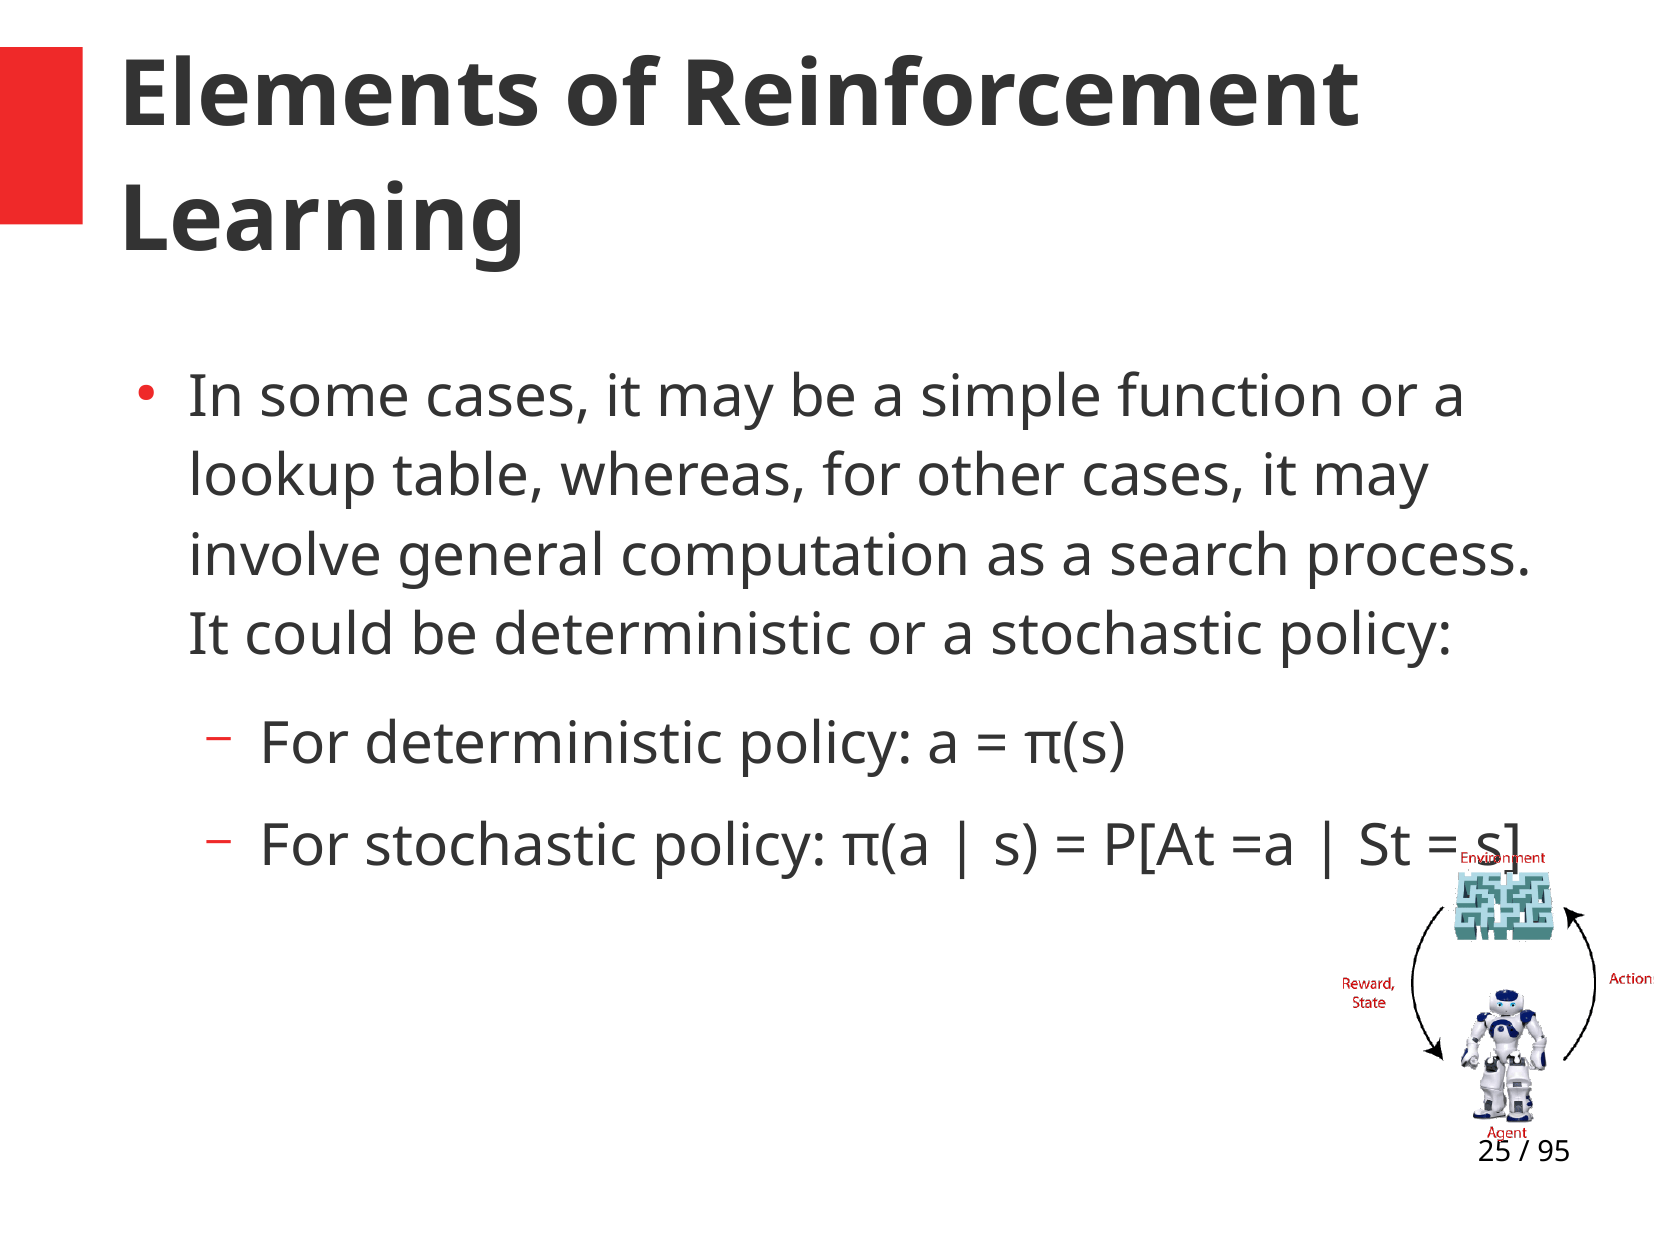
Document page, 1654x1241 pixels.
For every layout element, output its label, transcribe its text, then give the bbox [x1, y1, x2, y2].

picture [1334, 847, 1654, 1146]
title Elements of Reinforcement Learning [118, 28, 1571, 278]
list In some cases, it may be a simple function or a lookup table, whereas, for other cases, it may involve general computation as a search process. It could be deterministic or a stochastic policy: For deterministic policy: a = π(s) For stochastic policy: π(a | s) = P[At =a | St = s] [118, 354, 1536, 1074]
